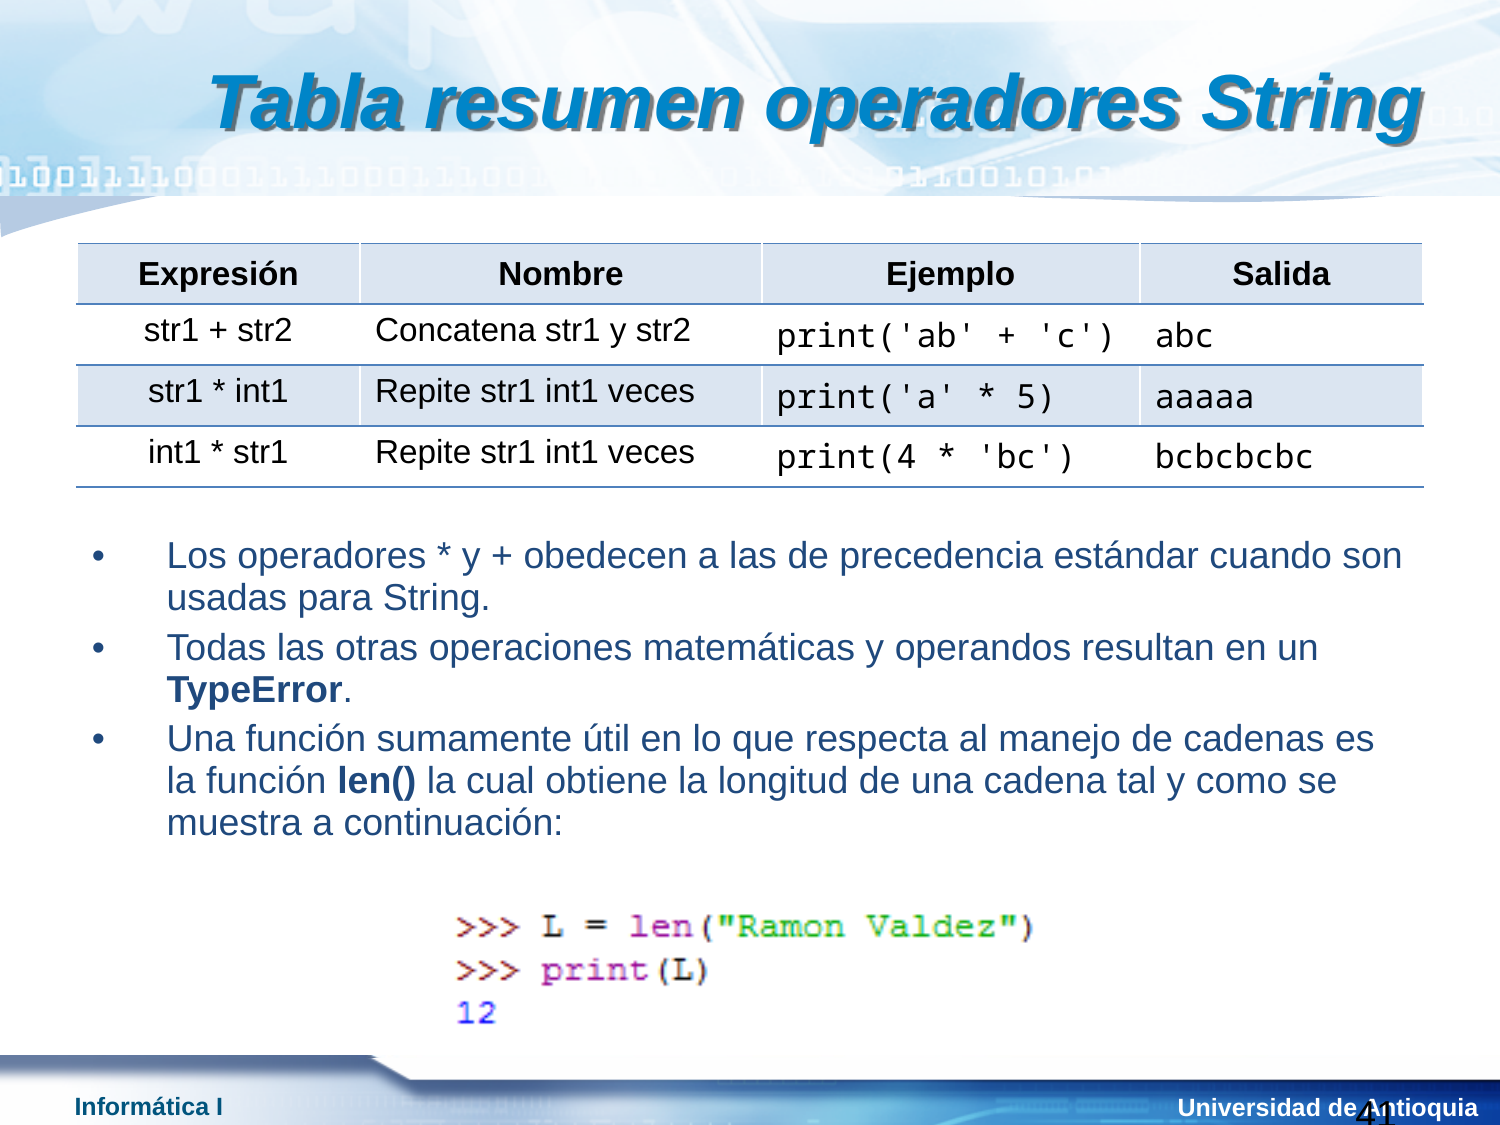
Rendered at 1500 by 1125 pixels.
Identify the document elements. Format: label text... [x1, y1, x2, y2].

table_cell print(4 * 'bc') [763, 427, 1139, 486]
picture [1332, 1105, 1337, 1114]
list Los operadores * y + obedecen a las de precedencia estándar cuando son usadas para String. Todas las otras operaciones matemáticas y operandos resultan en un TypeError. Una función sumamente útil en lo que respecta al manejo de cadenas es la función len() la cual obtiene la longitud de una cadena tal y como se muestra a continuación: [76, 527, 1427, 882]
table_cell Concatena str1 y str2 [361, 305, 761, 364]
picture [0, 1055, 1500, 1125]
table_header Ejemplo [763, 244, 1139, 303]
table_cell Repite str1 int1 veces [361, 366, 761, 425]
table_cell aaaaa [1141, 366, 1422, 425]
table_cell str1 + str2 [78, 305, 359, 364]
table_header Salida [1141, 244, 1422, 303]
title Tabla resumen operadores String [191, 44, 1500, 232]
table_cell bcbcbcbc [1141, 427, 1422, 486]
table_cell str1 * int1 [78, 366, 359, 425]
table_cell Repite str1 int1 veces [361, 427, 761, 486]
table_header Nombre [361, 244, 761, 303]
table_cell print('a' * 5) [763, 366, 1139, 425]
picture [0, 0, 1500, 196]
table_cell print('ab' + 'c') [763, 305, 1139, 364]
table_cell abc [1141, 305, 1422, 364]
slide_number <número> [1340, 1082, 1500, 1125]
picture [445, 905, 1082, 1035]
table_header Expresión [78, 244, 359, 303]
table_cell int1 * str1 [78, 427, 359, 486]
